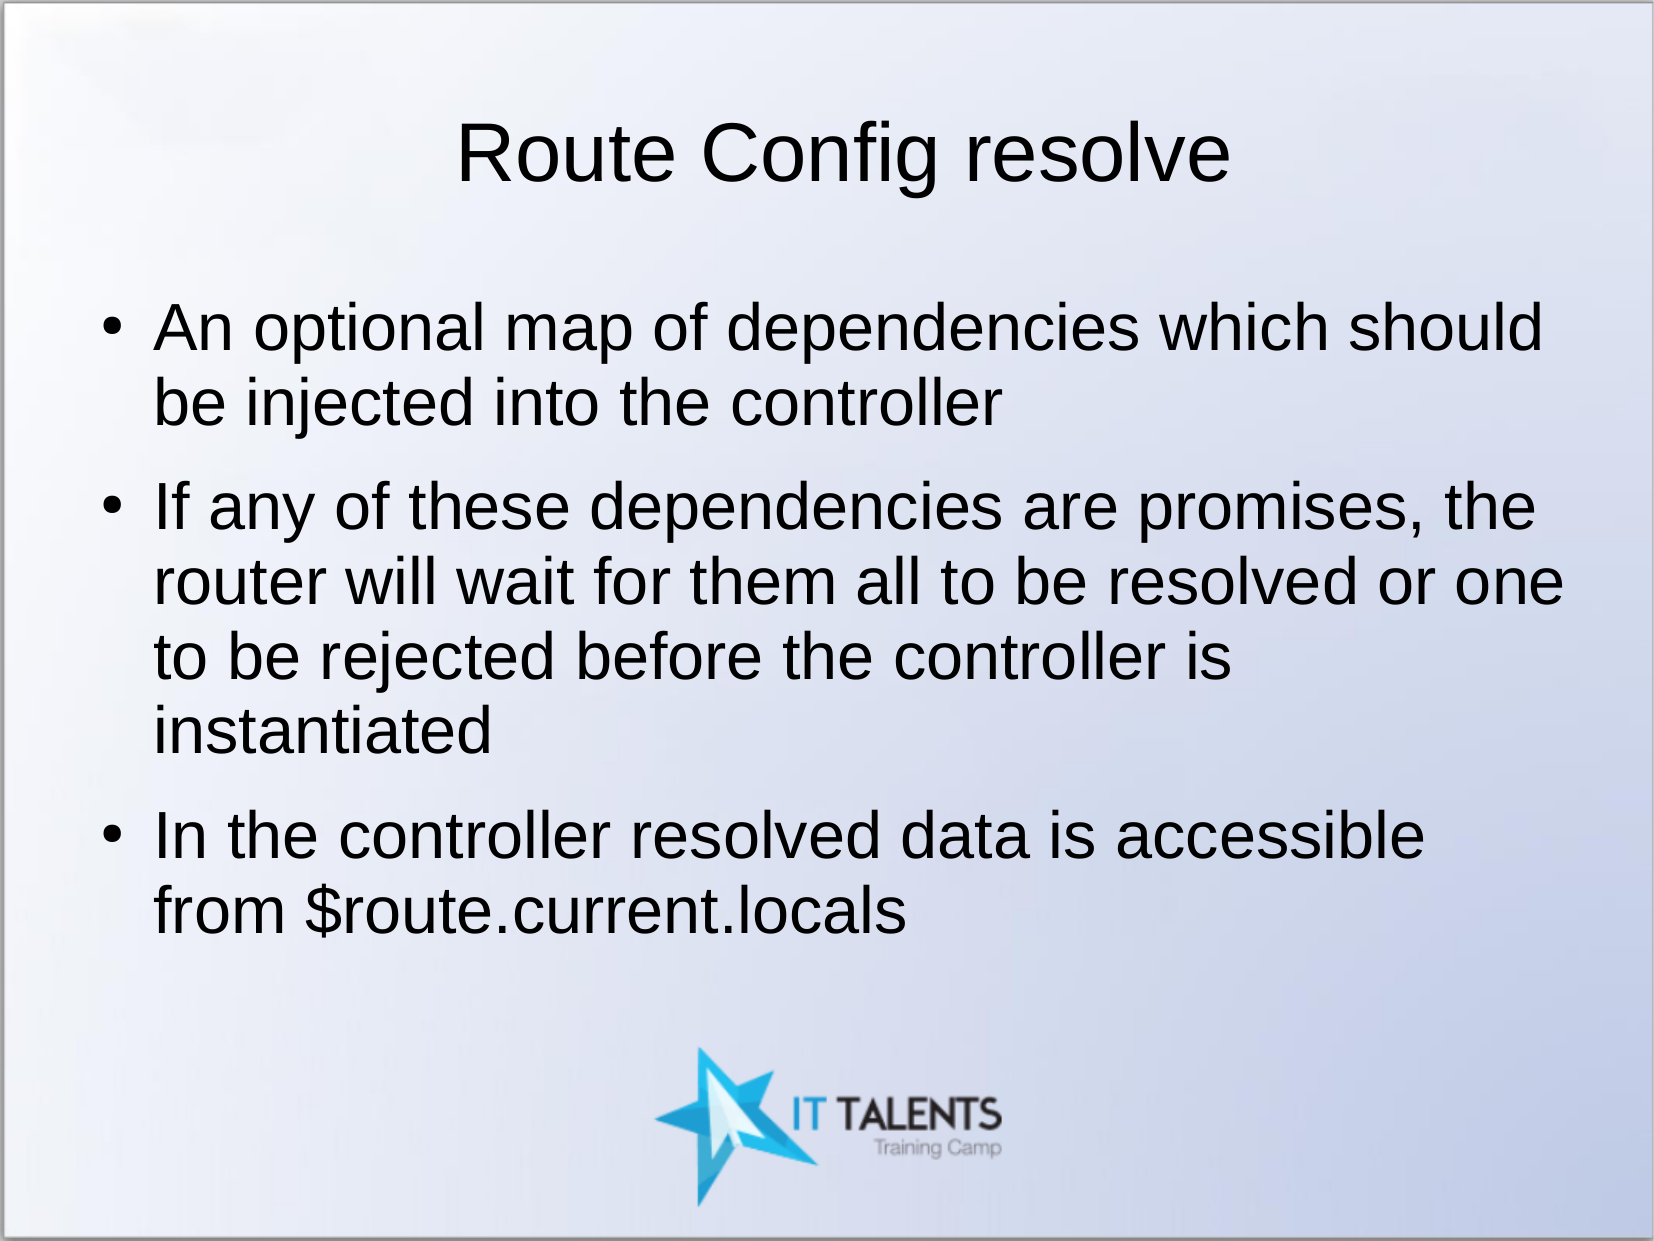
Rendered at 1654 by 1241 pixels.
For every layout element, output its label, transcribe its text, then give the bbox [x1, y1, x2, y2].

list An optional map of dependencies which should be injected into the controller If any of these dependencies are promises, the router will wait for them all to be resolved or one to be rejected before the controller is instantiated In the controller resolved data is accessible from $route.current.locals [82, 290, 1571, 1010]
picture [0, 0, 1654, 1241]
title Route Config resolve [82, 49, 1571, 257]
